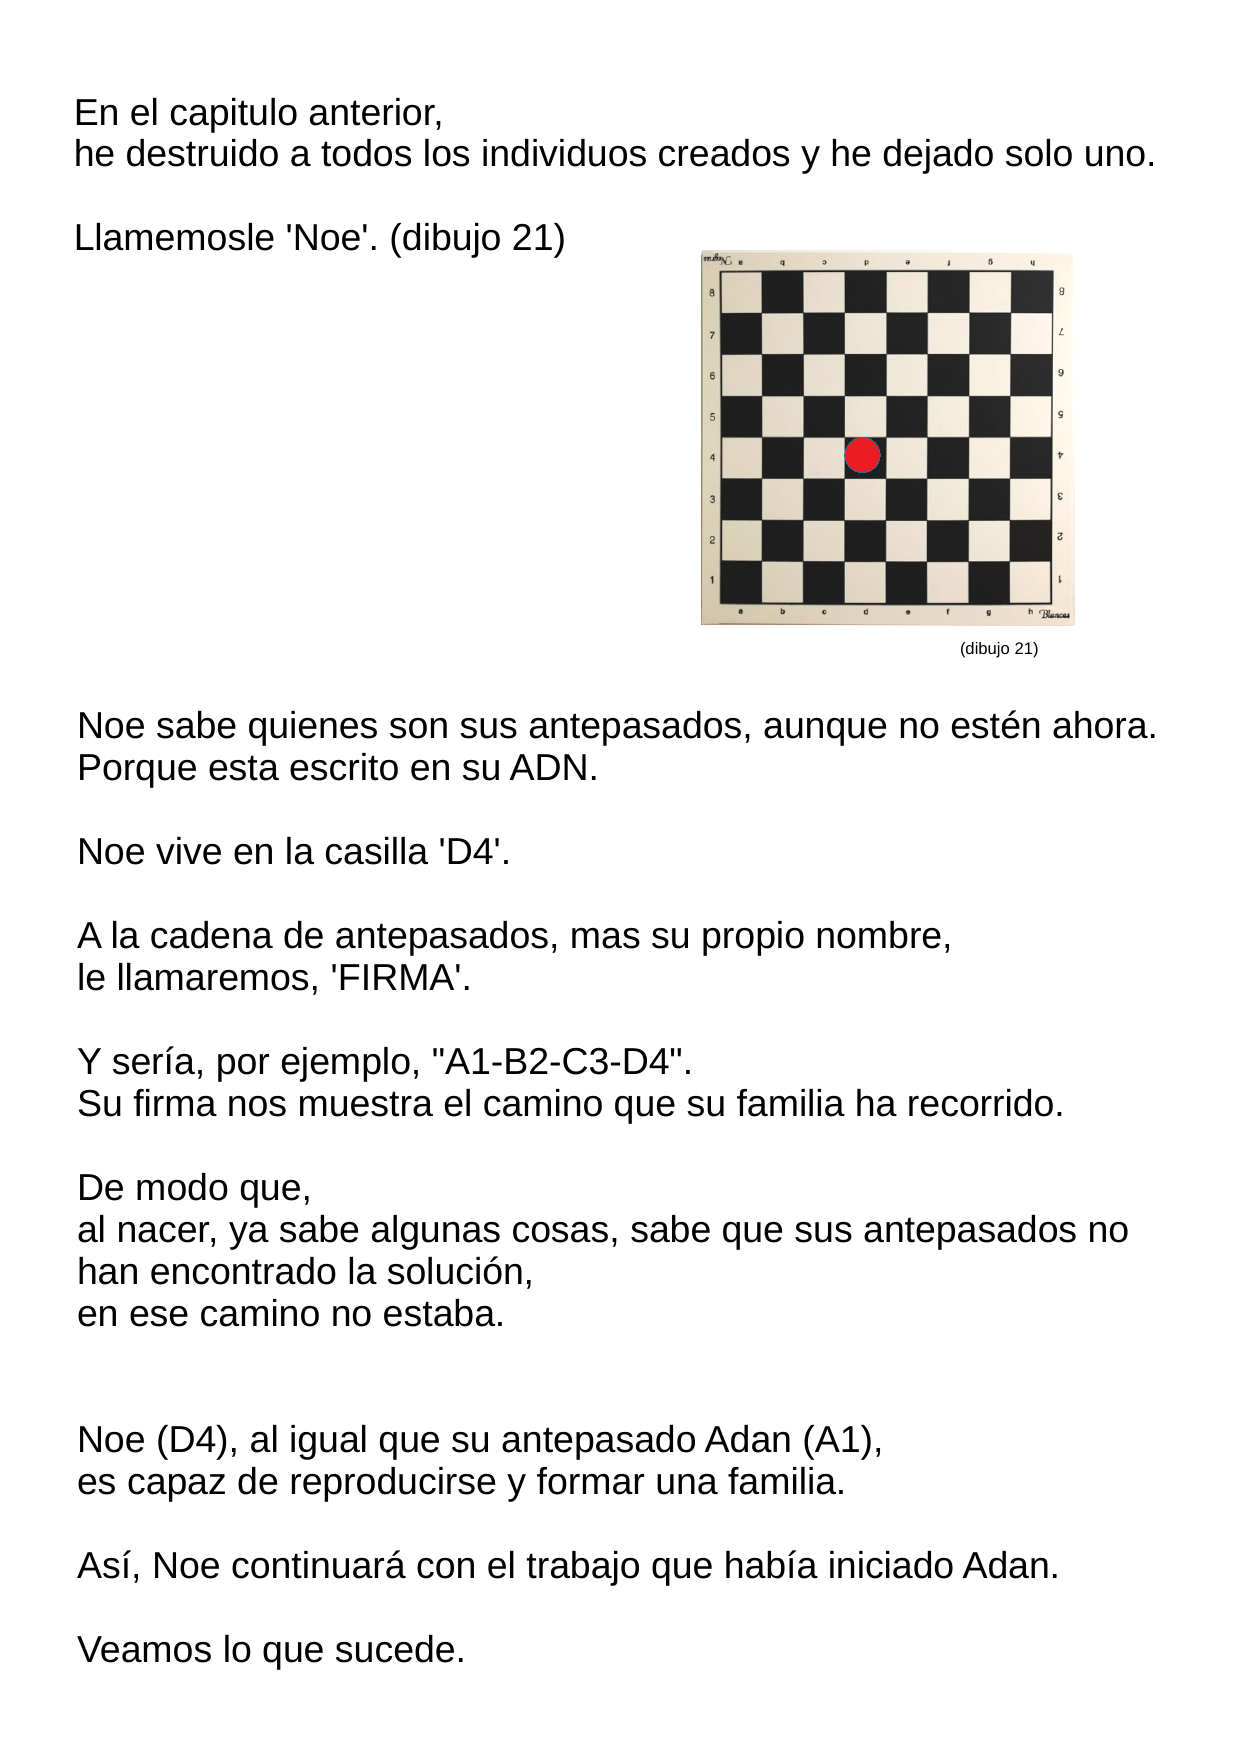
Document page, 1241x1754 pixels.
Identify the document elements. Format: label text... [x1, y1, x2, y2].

text_box Noe sabe quienes son sus antepasados, aunque no estén ahora. Porque esta escrito en su ADN. Noe vive en la casilla 'D4'. A la cadena de antepasados, mas su propio nombre, le llamaremos, 'FIRMA'. Y sería, por ejemplo, "A1-B2-C3-D4". Su firma nos muestra el camino que su familia ha recorrido. De modo que, al nacer, ya sabe algunas cosas, sabe que sus antepasados no han encontrado la solución, en ese camino no estaba. Noe (D4), al igual que su antepasado Adan (A1), es capaz de reproducirse y formar una familia. Así, Noe continuará con el trabajo que había iniciado Adan. Veamos lo que sucede. [62, 696, 1201, 1678]
text_box En el capitulo anterior, he destruido a todos los individuos creados y he dejado solo uno. Llamemosle 'Noe'. (dibujo 21) [59, 83, 1172, 267]
text_box [844, 437, 881, 473]
text_box (dibujo 21) [945, 631, 1054, 666]
picture [699, 249, 1076, 626]
